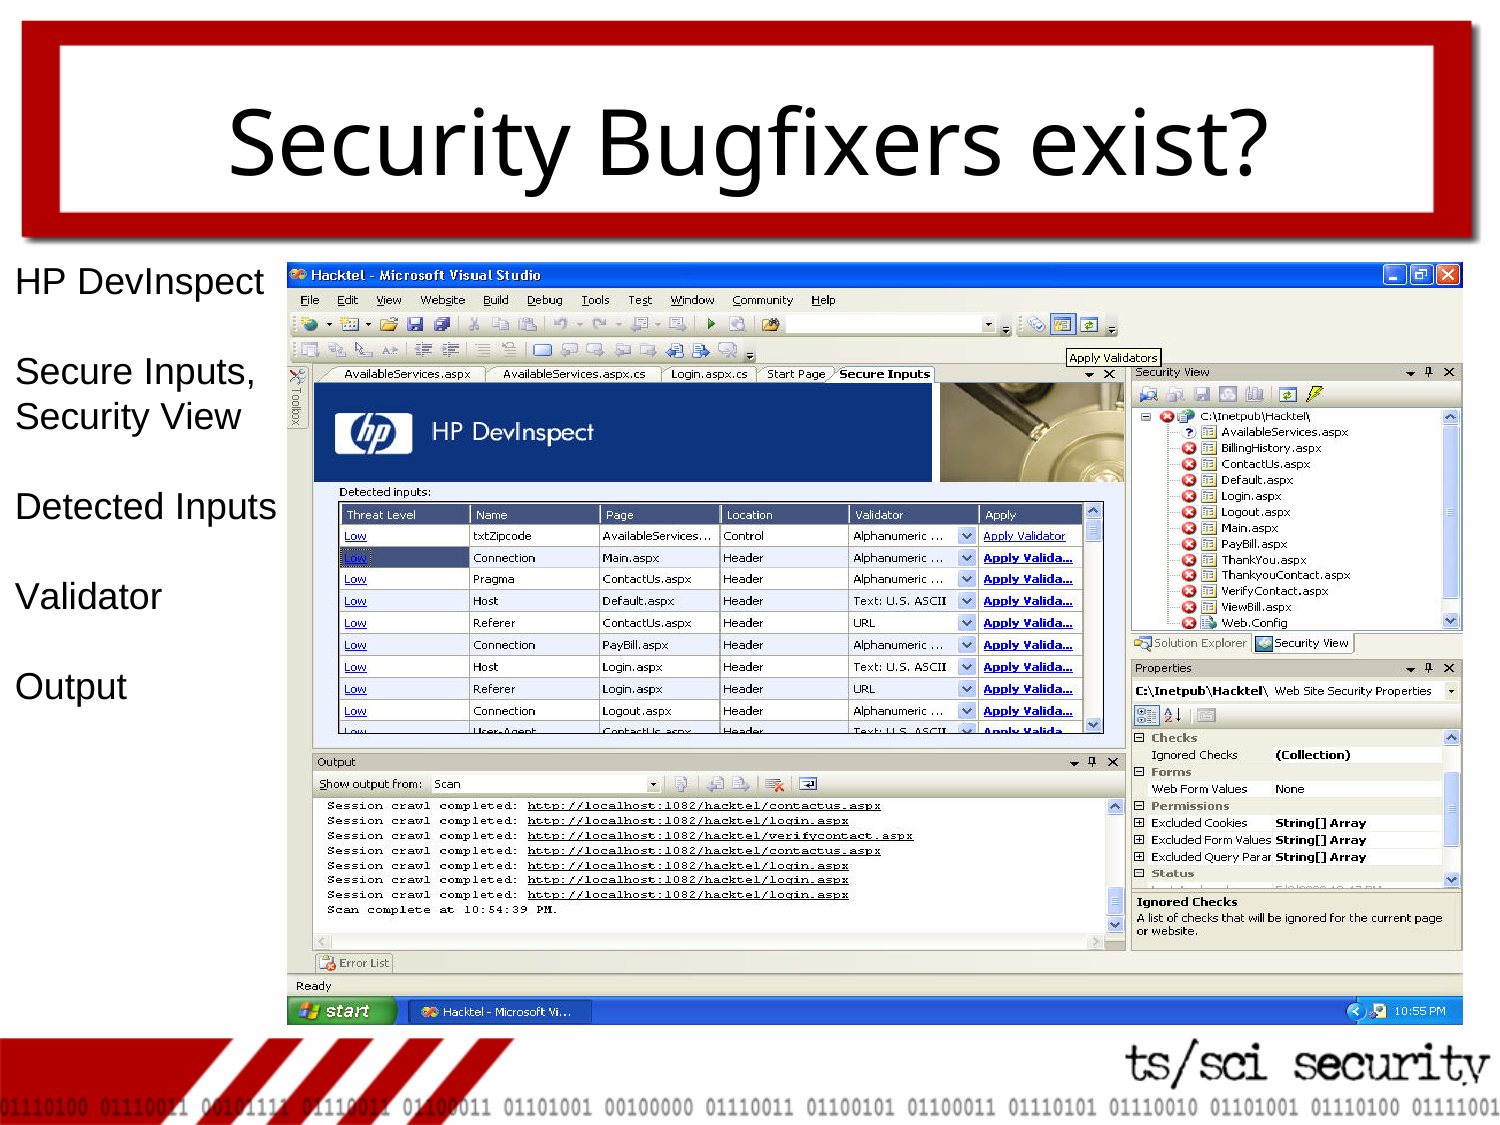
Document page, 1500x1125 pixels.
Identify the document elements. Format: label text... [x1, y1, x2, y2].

title Security Bugfixers exist? [75, 21, 1423, 257]
text_box HP DevInspect Secure Inputs, Security View Detected Inputs Validator Output [0, 249, 351, 716]
picture [0, 0, 1500, 1125]
